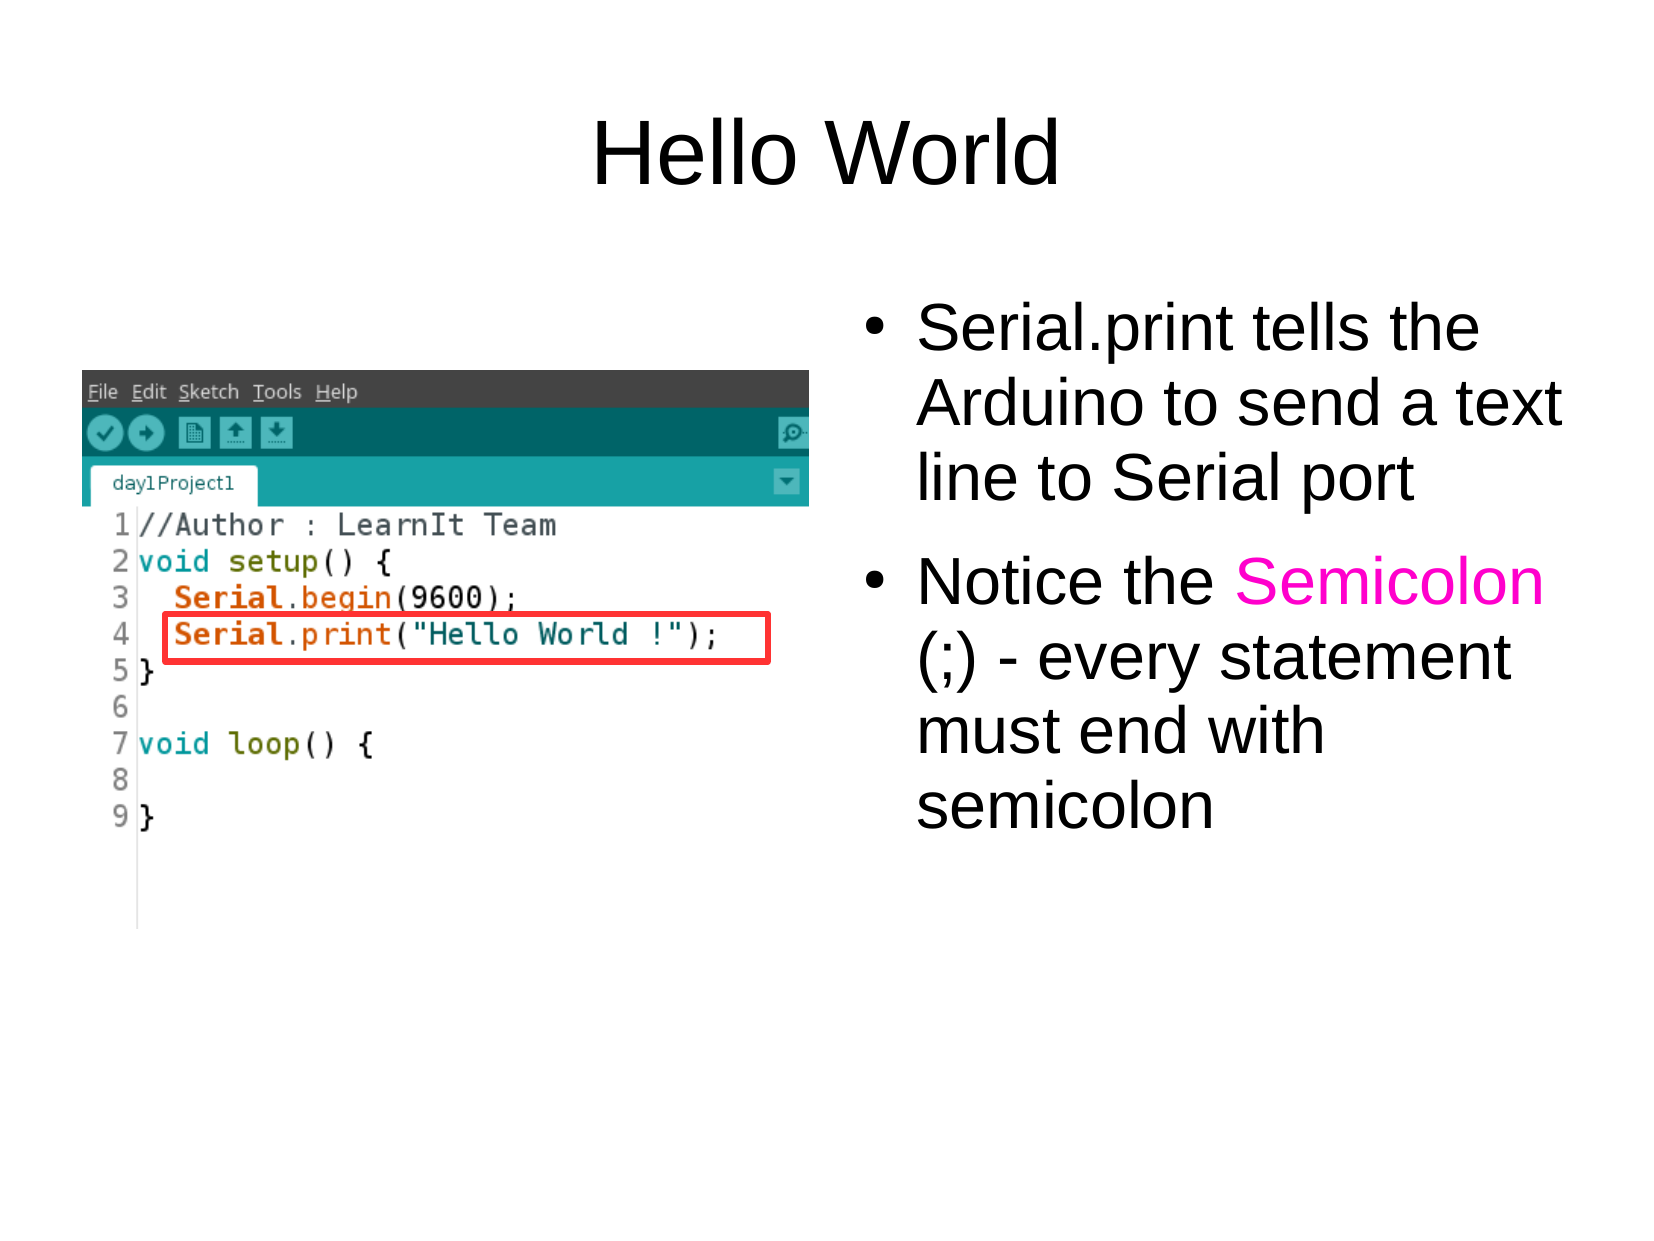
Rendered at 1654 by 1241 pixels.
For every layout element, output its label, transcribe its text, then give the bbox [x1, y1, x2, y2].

title Hello World [82, 49, 1571, 257]
list Serial.print tells the Arduino to send a text line to Serial port Notice the Semicolon (;) - every statement must end with semicolon [845, 290, 1572, 1010]
picture [82, 370, 809, 929]
